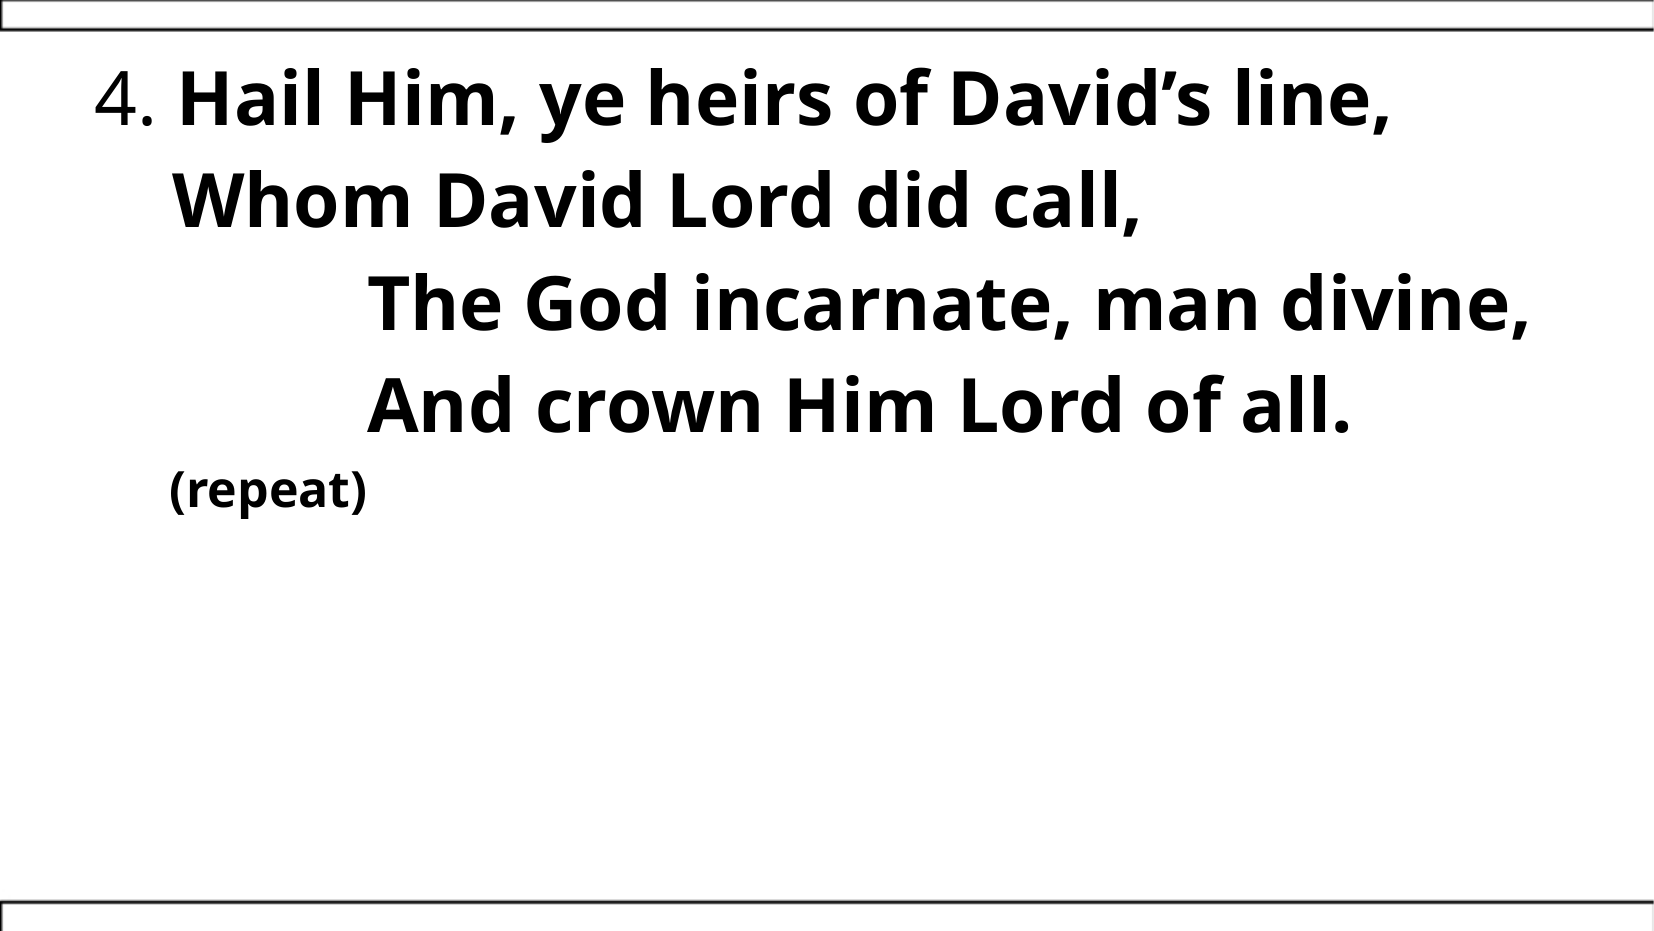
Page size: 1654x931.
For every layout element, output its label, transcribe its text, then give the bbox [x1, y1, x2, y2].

picture [0, 0, 1654, 931]
text_box 4. Hail Him, ye heirs of David’s line, Whom David Lord did call, The God incarnate, man divine, And crown Him Lord of all. (repeat) [79, 37, 1580, 452]
